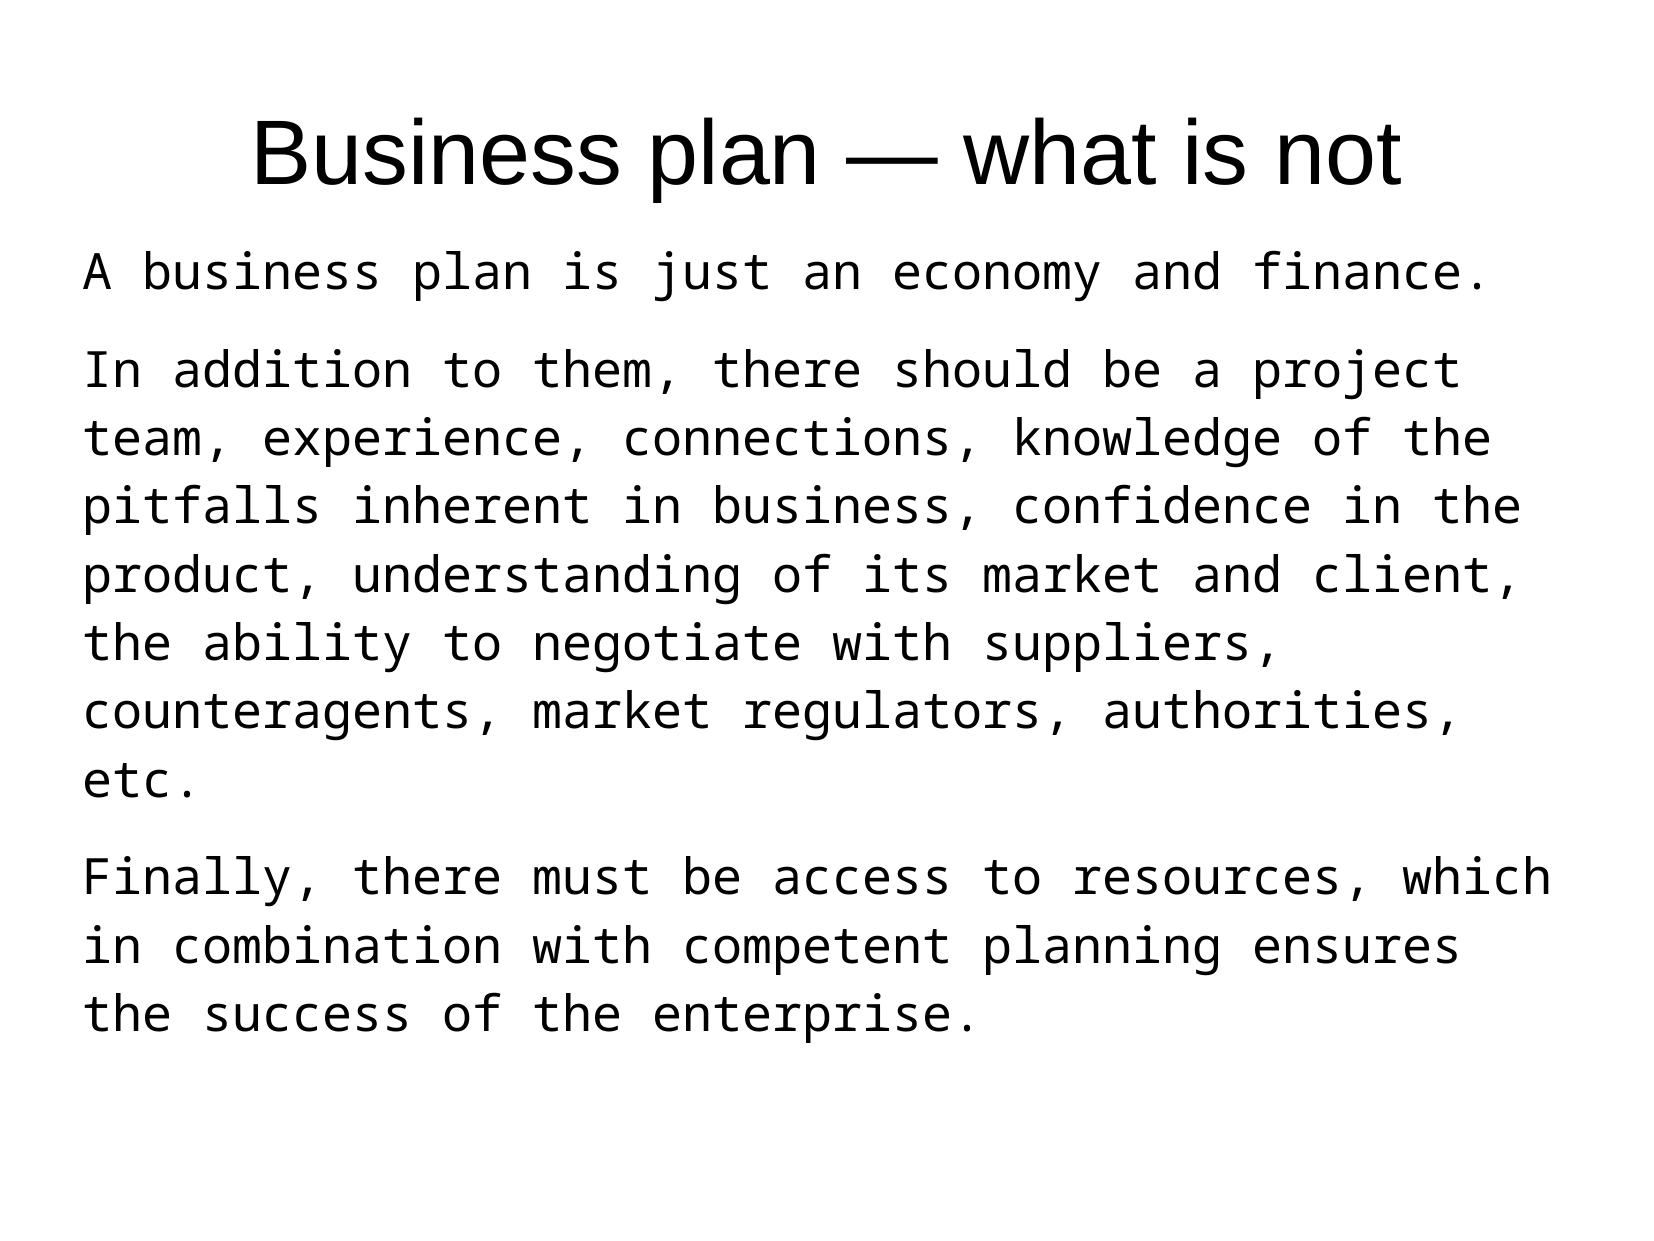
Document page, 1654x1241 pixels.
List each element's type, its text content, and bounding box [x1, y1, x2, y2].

title Business plan — what is not [82, 49, 1571, 236]
list A business plan is just an economy and finance. In addition to them, there should be a project team, experience, connections, knowledge of the pitfalls inherent in business, confidence in the product, understanding of its market and client, the ability to negotiate with suppliers, counteragents, market regulators, authorities, etc. Finally, there must be access to resources, which in combination with competent planning ensures the success of the enterprise. [82, 236, 1571, 1123]
